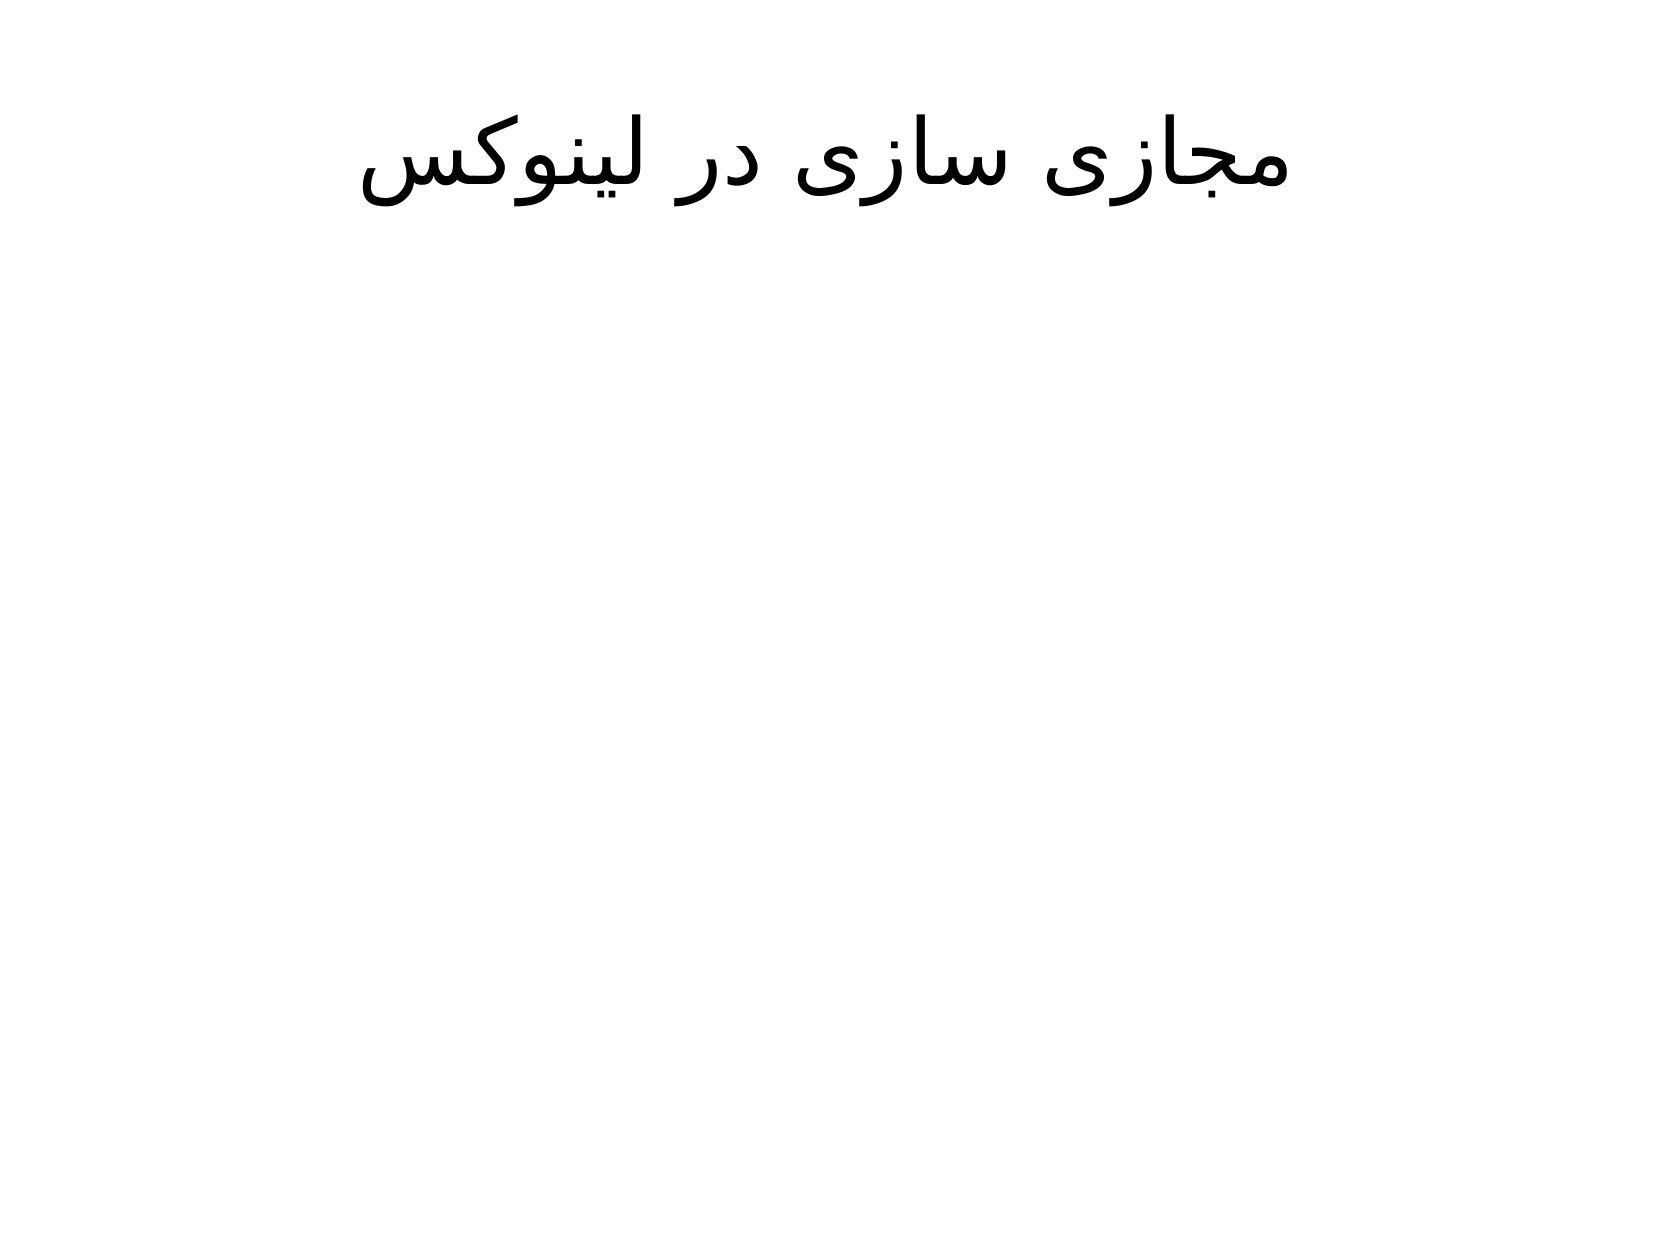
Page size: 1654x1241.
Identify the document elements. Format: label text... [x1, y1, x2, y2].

title مجازی سازی در لینوکس [82, 49, 1571, 257]
